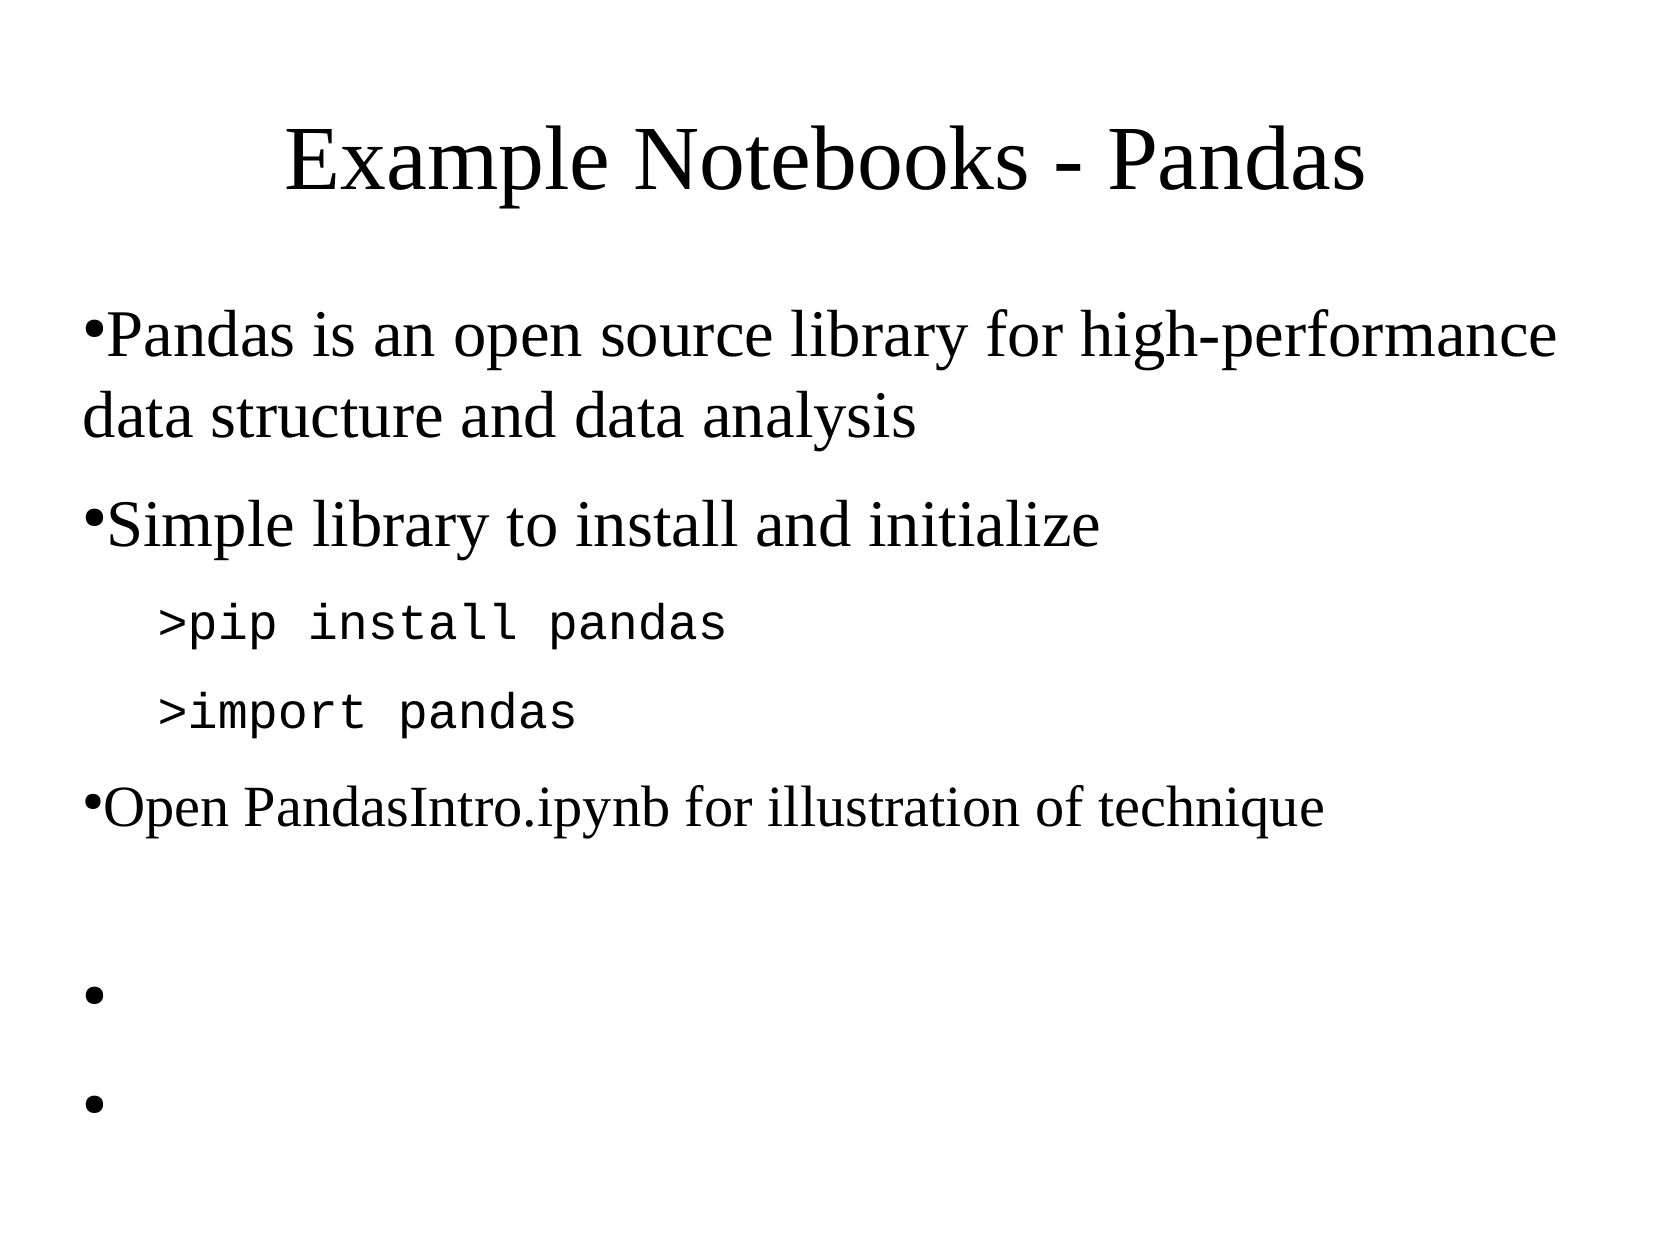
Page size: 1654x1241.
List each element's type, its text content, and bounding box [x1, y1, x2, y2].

title Example Notebooks - Pandas [82, 49, 1571, 257]
list Pandas is an open source library for high-performance data structure and data analysis Simple library to install and initialize >pip install pandas >import pandas Open PandasIntro.ipynb for illustration of technique [82, 290, 1571, 1010]
